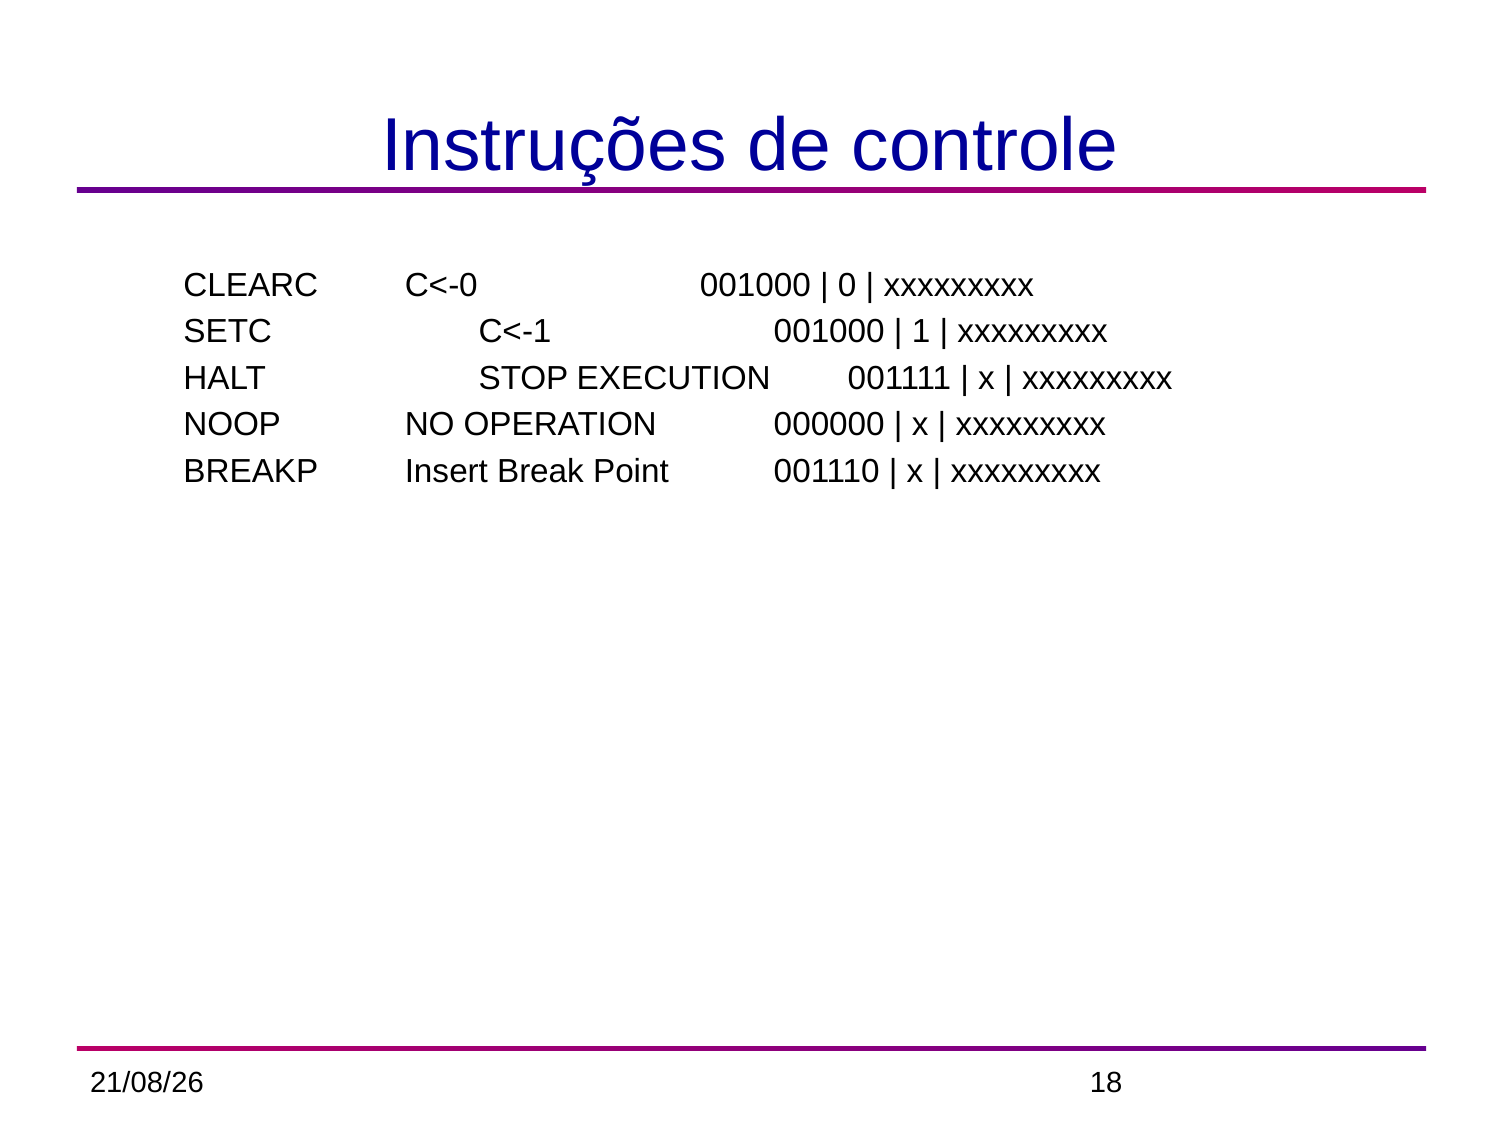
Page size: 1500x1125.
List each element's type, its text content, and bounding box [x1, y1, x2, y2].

title Instruções de controle [76, 74, 1424, 193]
slide_number <número> [1074, 1059, 1425, 1125]
text_box CLEARC C<-0 001000 | 0 | xxxxxxxxx SETC C<-1 001000 | 1 | xxxxxxxxx HALT STOP EXECUTION 001111 | x | xxxxxxxxx NOOP NO OPERATION 000000 | x | xxxxxxxxx BREAKP Insert Break Point 001110 | x | xxxxxxxxx [112, 255, 1463, 1059]
slide_number 11/03/17 [75, 1055, 425, 1125]
